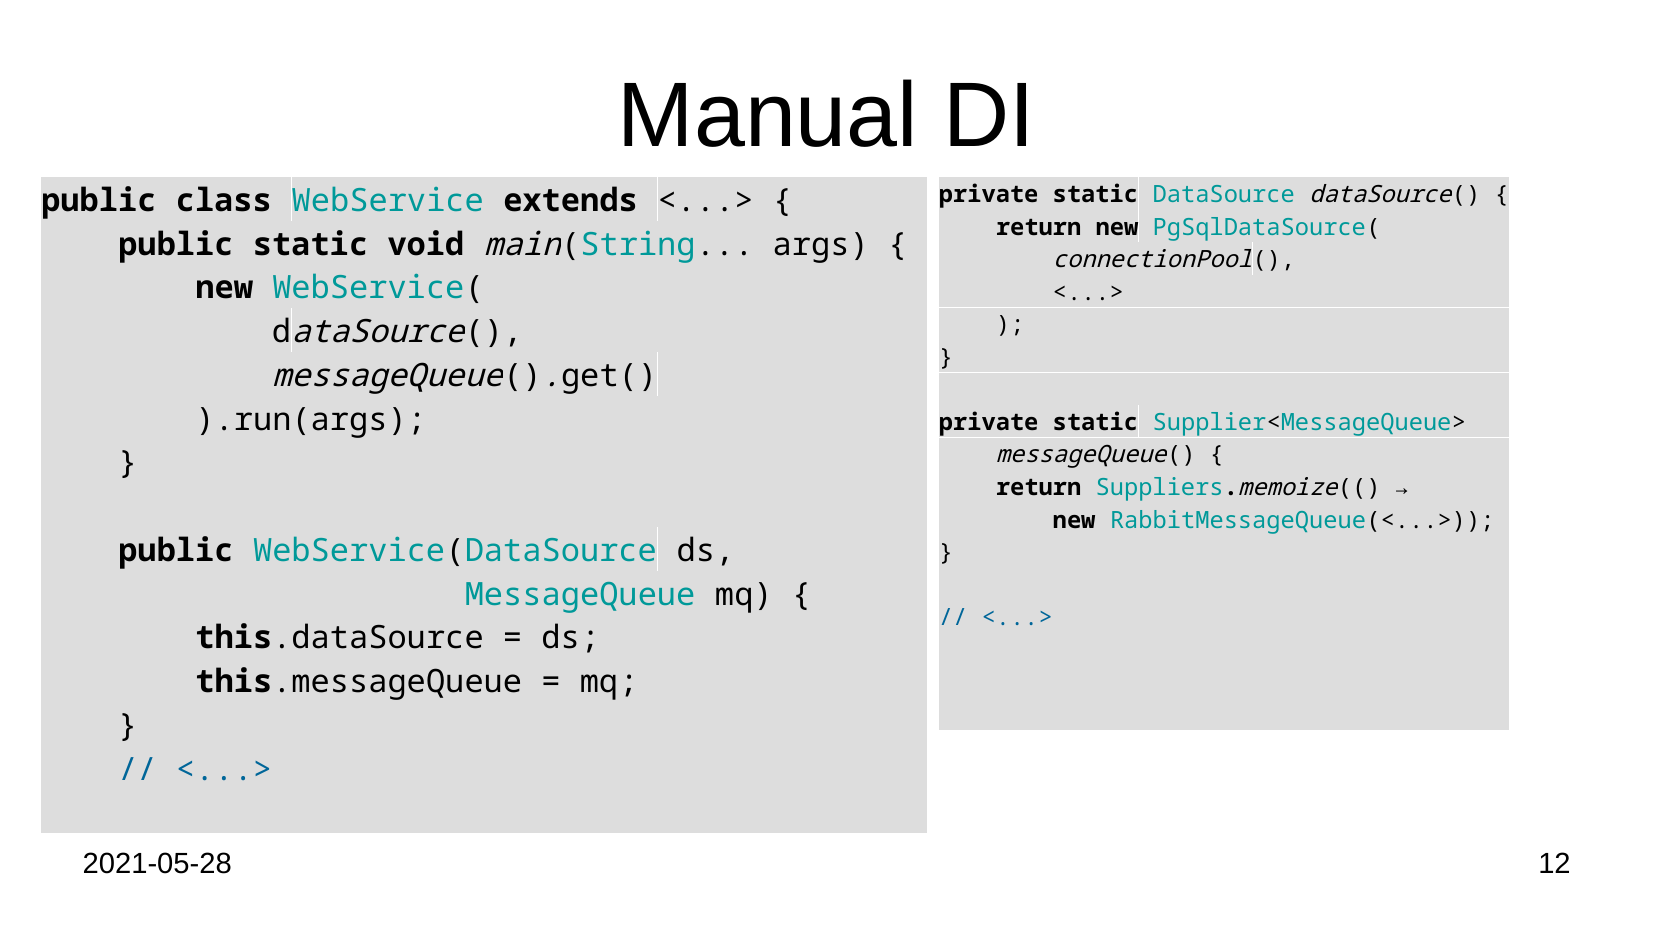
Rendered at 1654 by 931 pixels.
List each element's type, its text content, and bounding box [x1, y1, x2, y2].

list private static DataSource dataSource() { return new PgSqlDataSource( connectionPool(), <...> ); } private static Supplier<MessageQueue> messageQueue() { return Suppliers.memoize(() → new RabbitMessageQueue(<...>)); } // <...> [938, 177, 1619, 745]
title Manual DI [82, 37, 1571, 193]
list public class WebService extends <...> { public static void main(String... args) { new WebService( dataSource(), messageQueue().get() ).run(args); } public WebService(DataSource ds, MessageQueue mq) { this.dataSource = ds; this.messageQueue = mq; } // <...> [41, 177, 928, 851]
